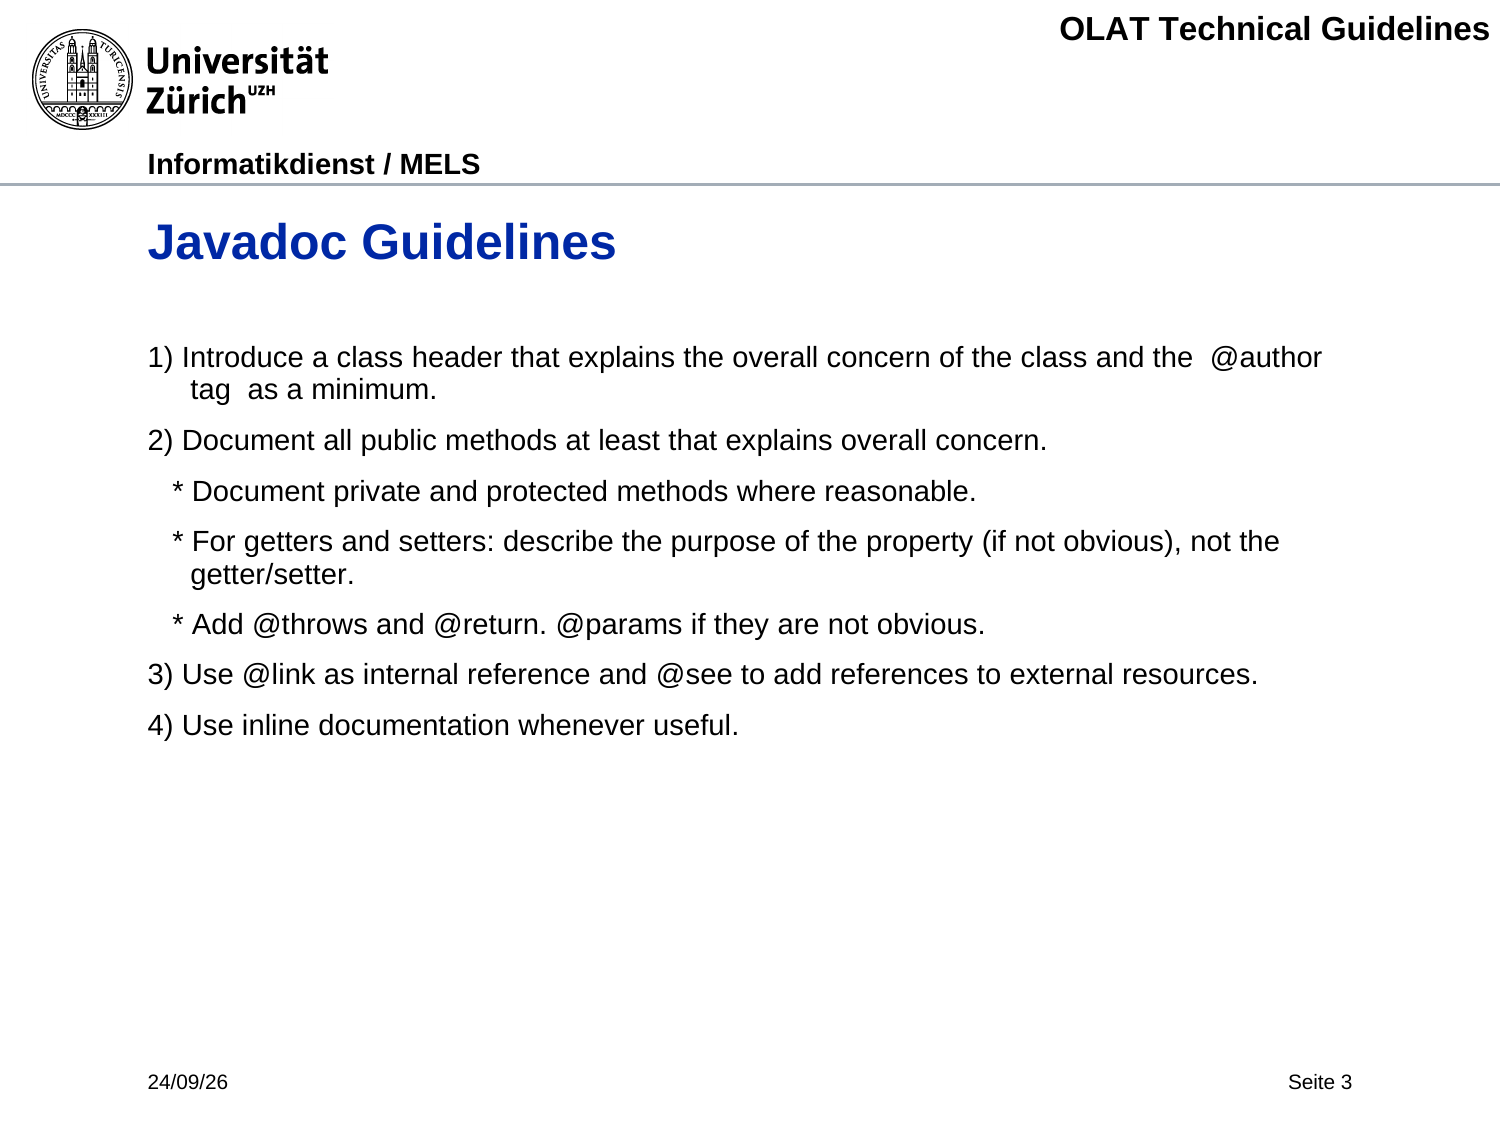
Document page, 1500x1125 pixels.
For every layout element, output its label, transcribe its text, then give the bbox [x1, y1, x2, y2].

picture [26, 23, 334, 136]
text_box OLAT Technical Guidelines [797, 0, 1500, 55]
list 1) Introduce a class header that explains the overall concern of the class and the @author tag as a minimum. 2) Document all public methods at least that explains overall concern. * Document private and protected methods where reasonable. * For getters and setters: describe the purpose of the property (if not obvious), not the getter/setter. * Add @throws and @return. @params if they are not obvious. 3) Use @link as internal reference and @see to add references to external resources. 4) Use inline documentation whenever useful. [147, 340, 1353, 1084]
title Javadoc Guidelines [147, 208, 1353, 335]
